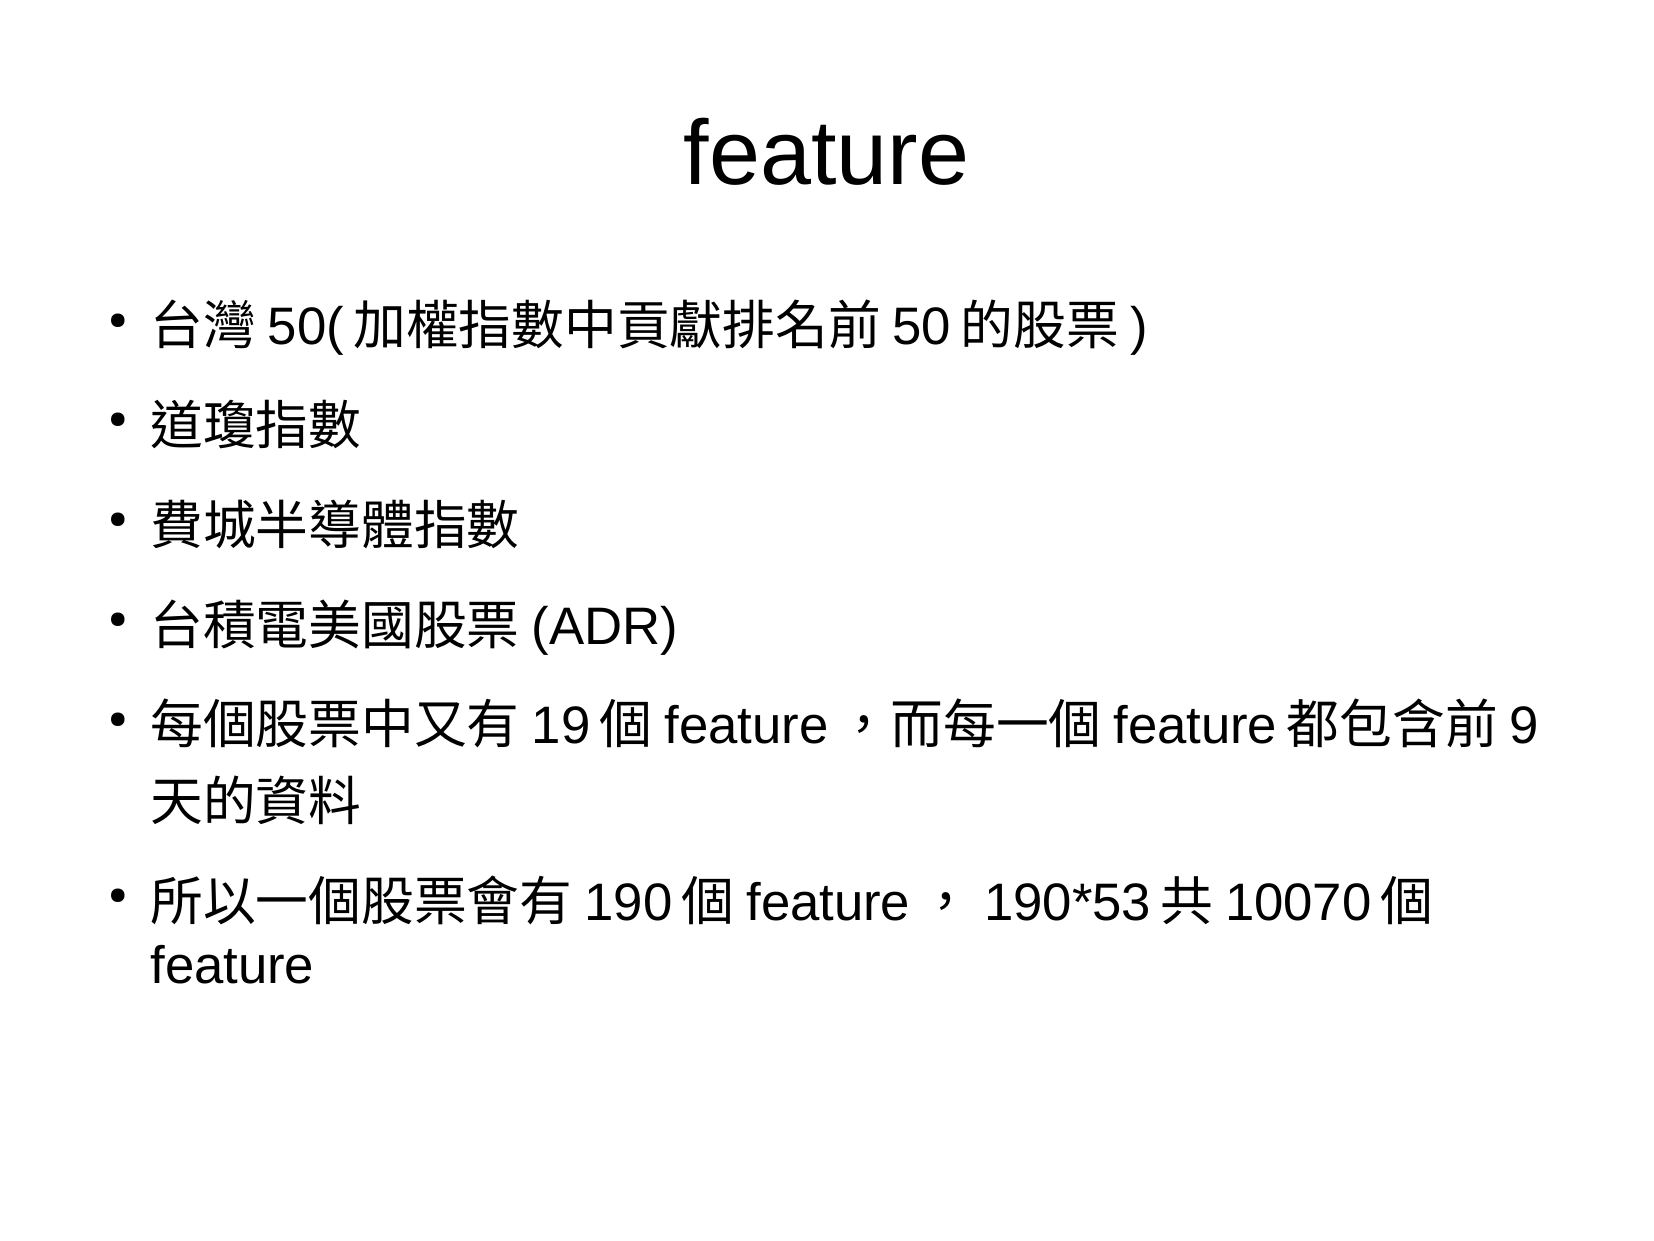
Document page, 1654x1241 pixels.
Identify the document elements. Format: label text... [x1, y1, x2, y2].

title feature [82, 49, 1571, 257]
list 台灣50(加權指數中貢獻排名前50的股票) 道瓊指數 費城半導體指數 台積電美國股票(ADR) 每個股票中又有19個feature，而每一個feature都包含前9天的資料 所以一個股票會有190個feature，190*53共10070個feature [94, 283, 1583, 1003]
